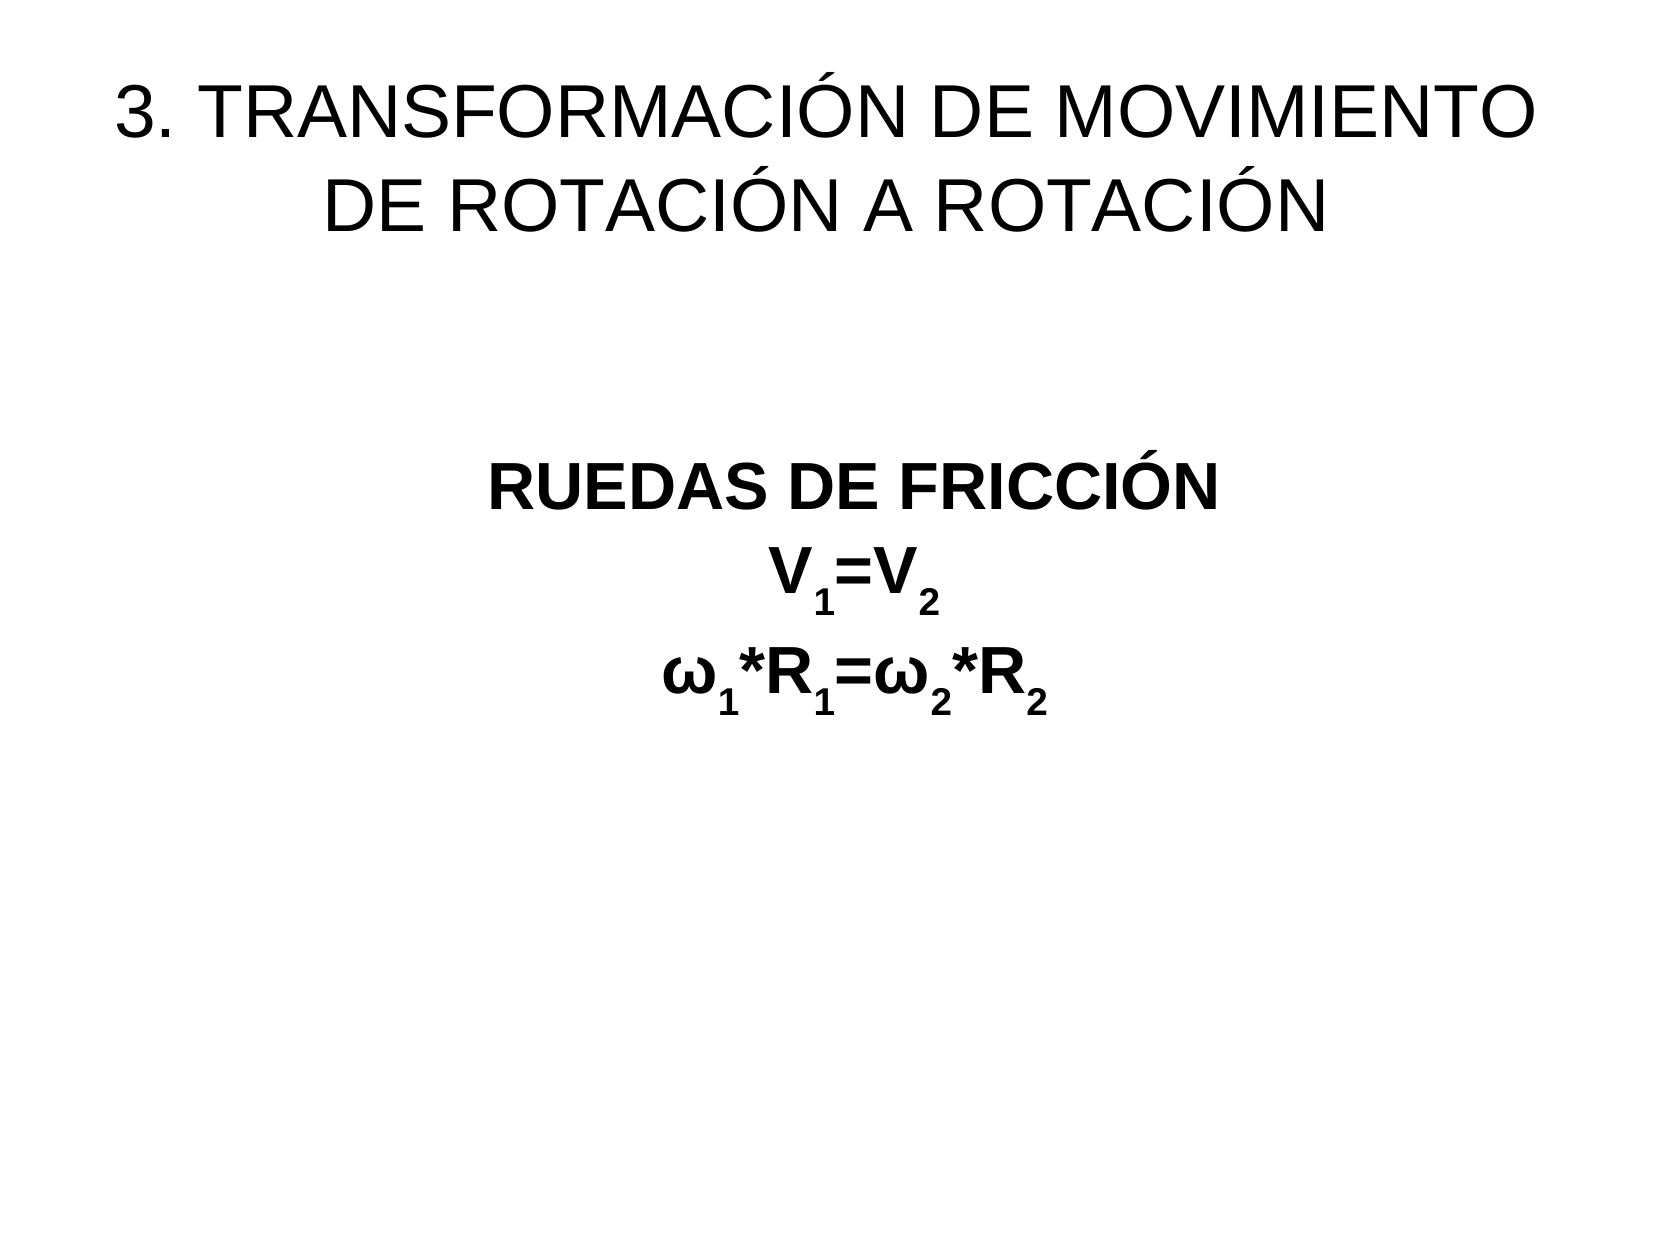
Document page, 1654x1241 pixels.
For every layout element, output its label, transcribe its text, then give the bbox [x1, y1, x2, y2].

title 3. TRANSFORMACIÓN DE MOVIMIENTO DE ROTACIÓN A ROTACIÓN [82, 38, 1571, 268]
subtitle RUEDAS DE FRICCIÓN V1=V2 ω1*R1=ω2*R2 [82, 290, 1571, 1123]
